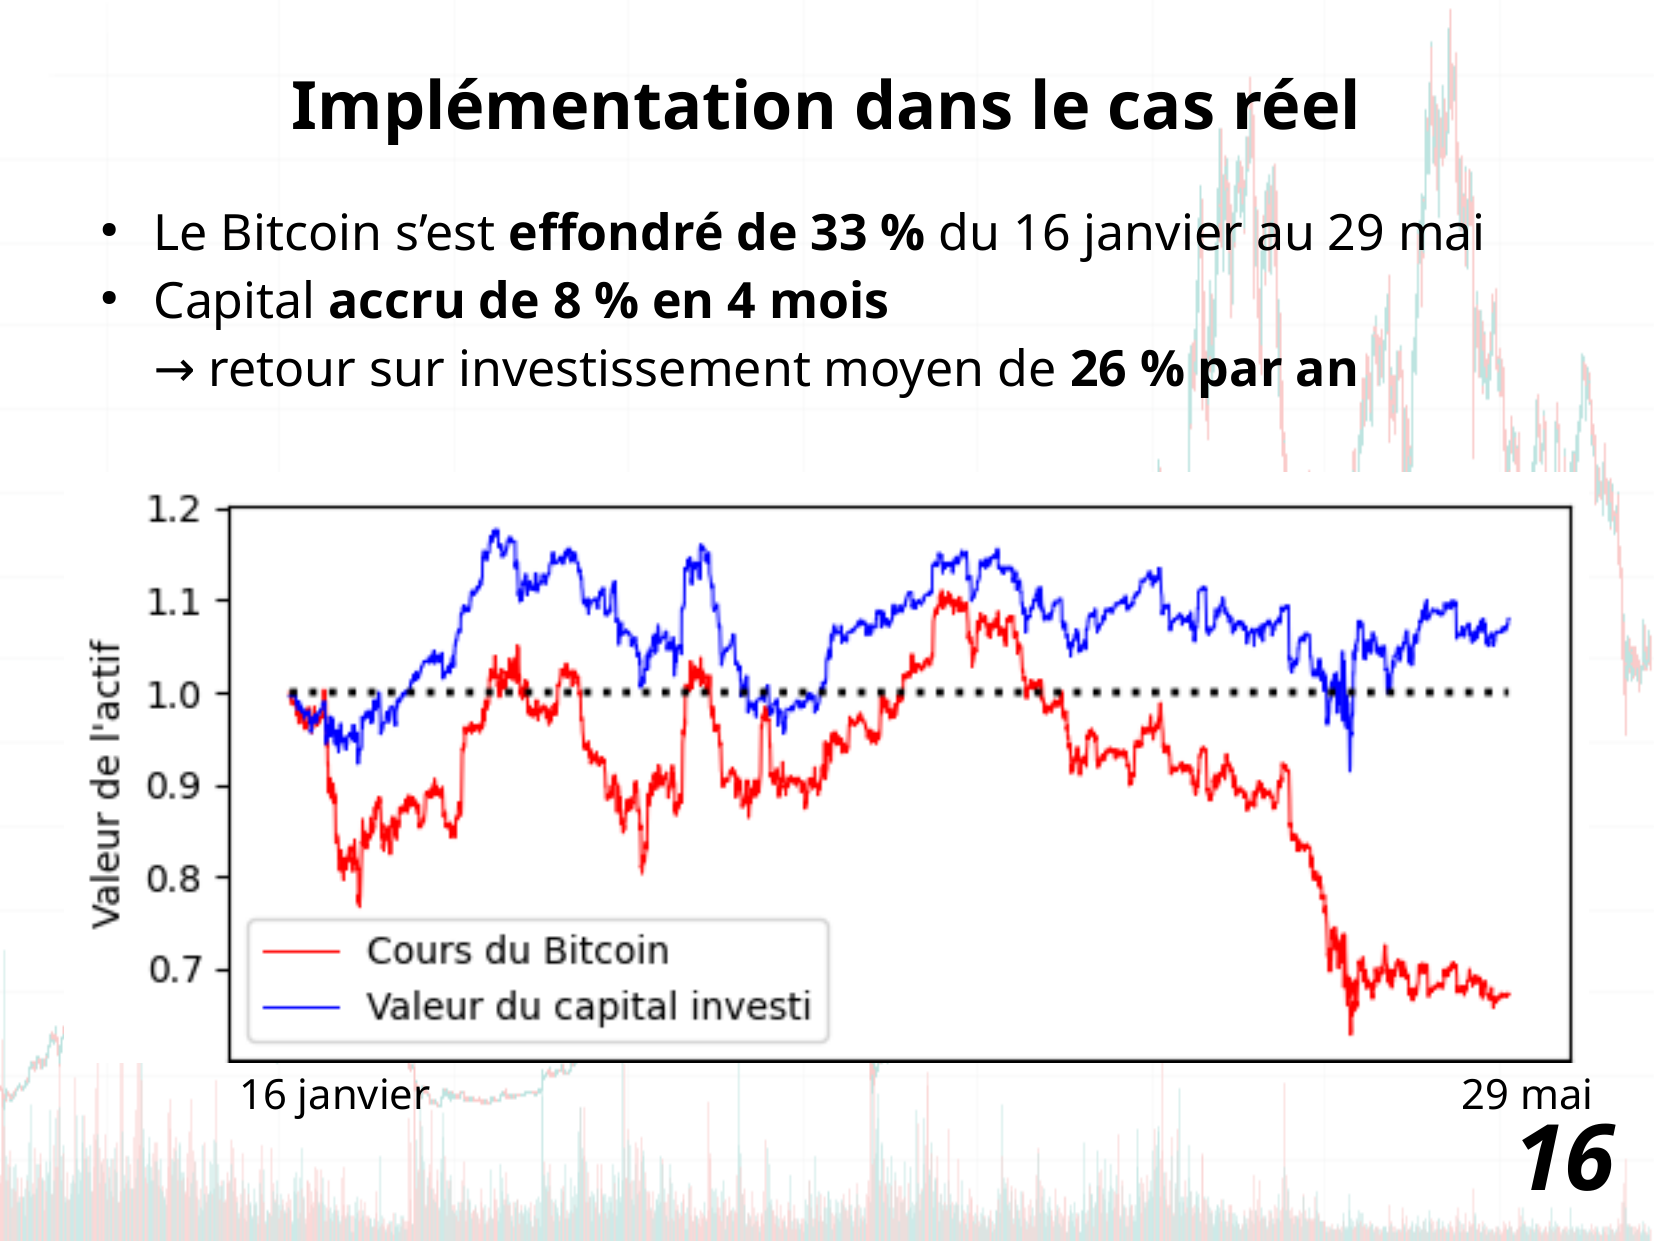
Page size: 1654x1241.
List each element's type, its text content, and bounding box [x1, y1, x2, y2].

picture [0, 0, 1654, 1241]
list Le Bitcoin s’est effondré de 33 % du 16 janvier au 29 mai Capital accru de 8 % en 4 mois → retour sur investissement moyen de 26 % par an [82, 196, 1571, 472]
title Implémentation dans le cas réel [82, 0, 1571, 196]
text_box 29 mai [1446, 1057, 1654, 1229]
text_box 16 janvier [224, 1063, 520, 1229]
text_box 16 [1476, 1085, 1654, 1241]
